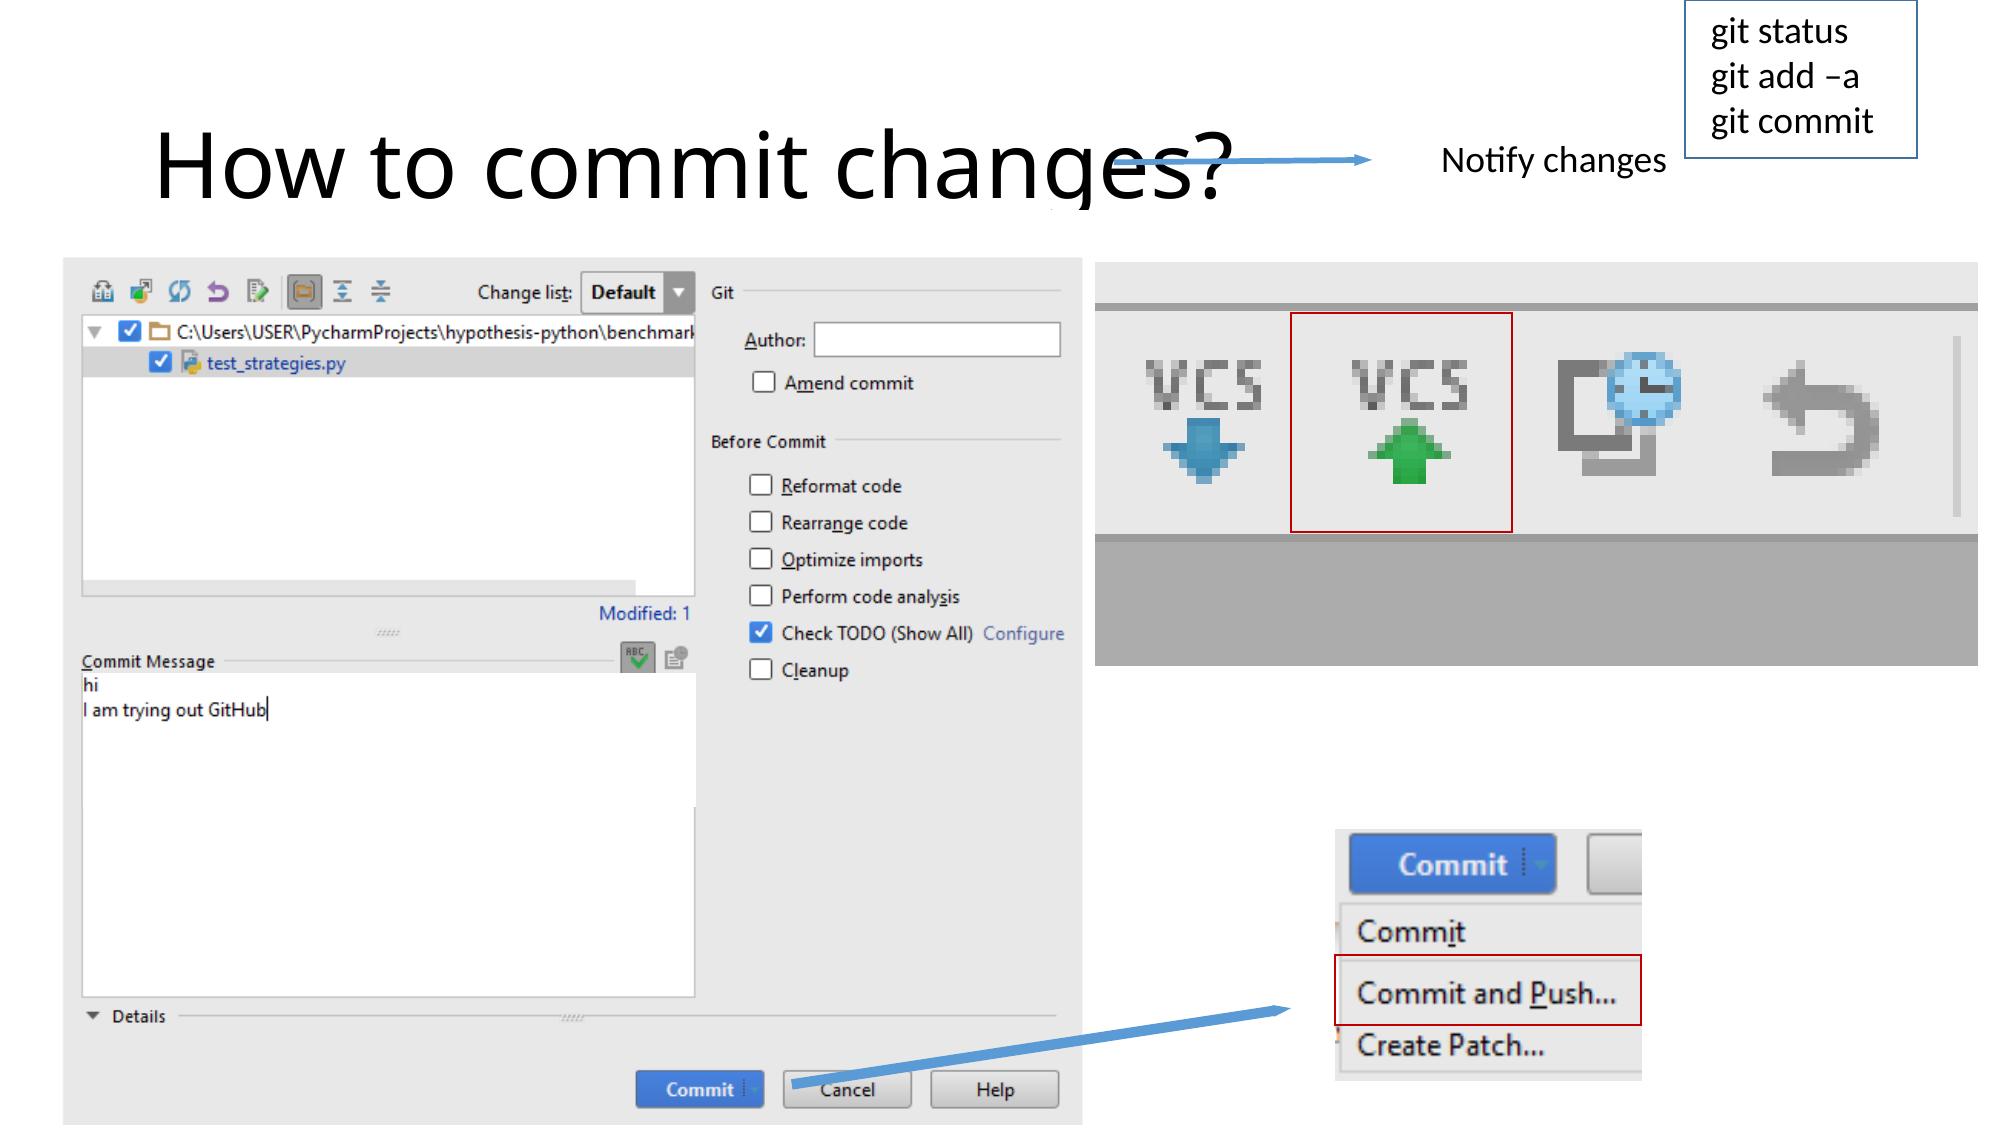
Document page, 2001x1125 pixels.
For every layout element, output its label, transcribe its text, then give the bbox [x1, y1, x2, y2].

picture [1335, 829, 1642, 954]
title How to commit changes? [1686, 59, 1863, 157]
text_box git status git add –a git commit [1695, 1, 1892, 150]
text_box Notify changes [1426, 127, 1686, 189]
title How to commit changes? [137, 59, 1863, 262]
picture [1336, 956, 1640, 1024]
picture [1335, 1026, 1642, 1081]
picture [51, 210, 1978, 1125]
